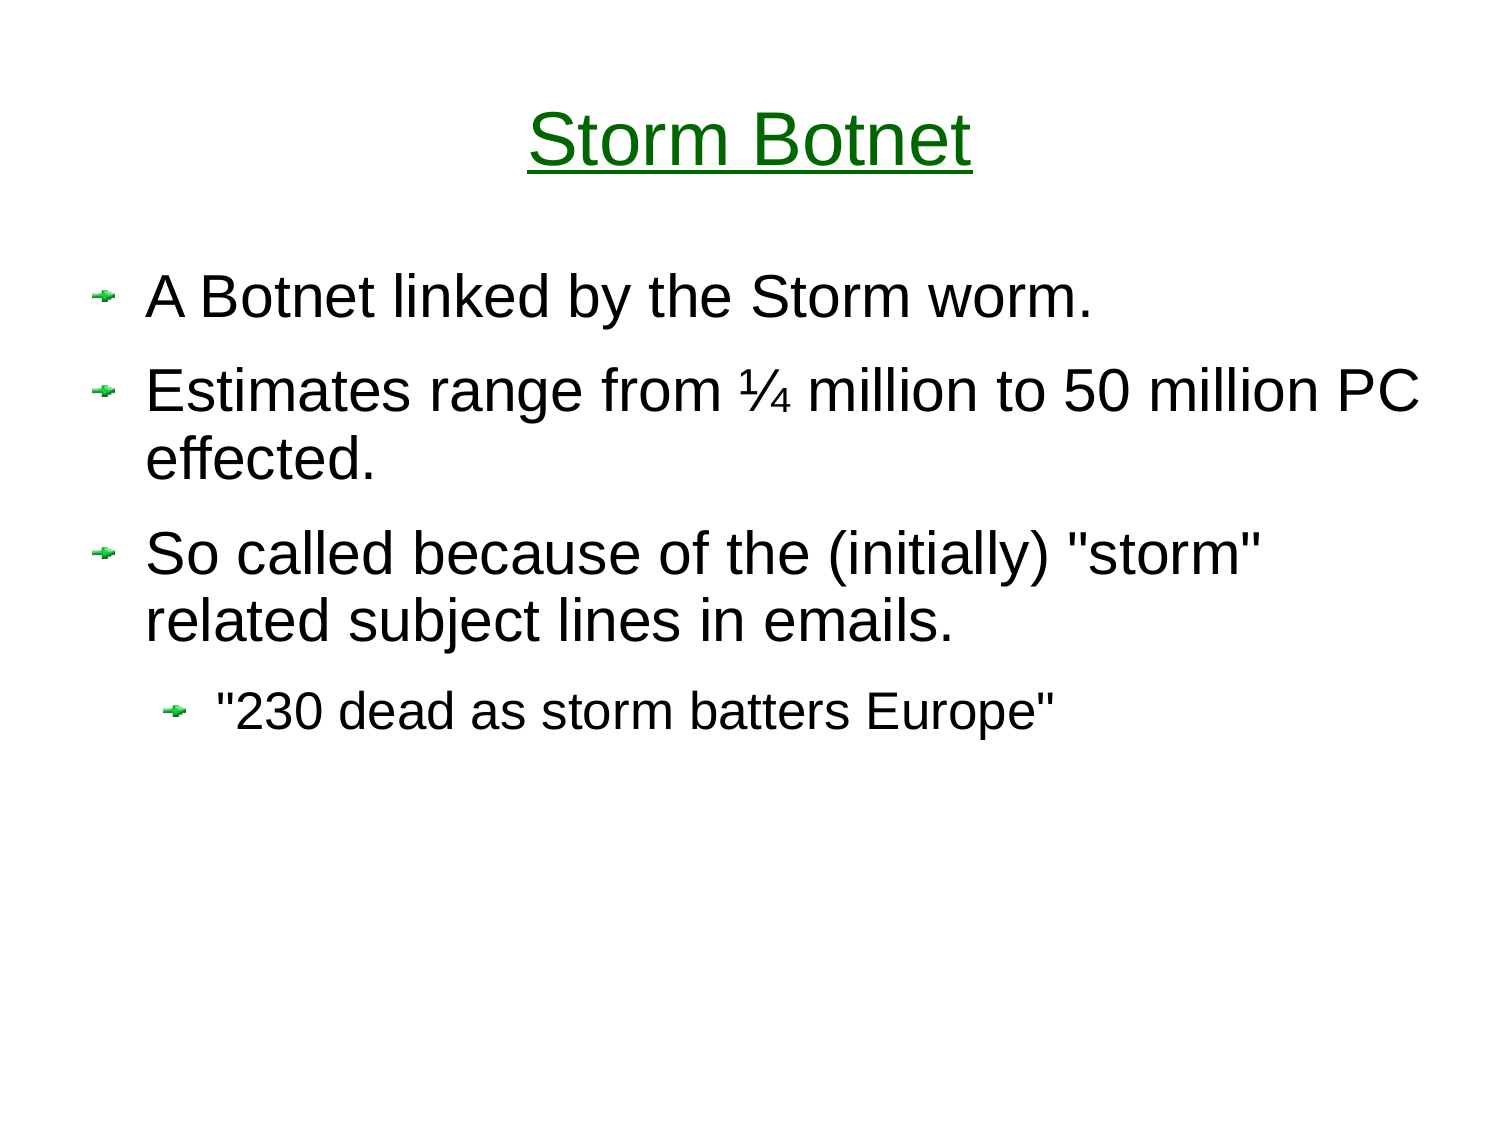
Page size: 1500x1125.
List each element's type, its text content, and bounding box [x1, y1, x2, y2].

title Storm Botnet [75, 45, 1425, 233]
list A Botnet linked by the Storm worm. Estimates range from ¼ million to 50 million PC effected. So called because of the (initially) "storm" related subject lines in emails. "230 dead as storm batters Europe" [75, 262, 1425, 1006]
